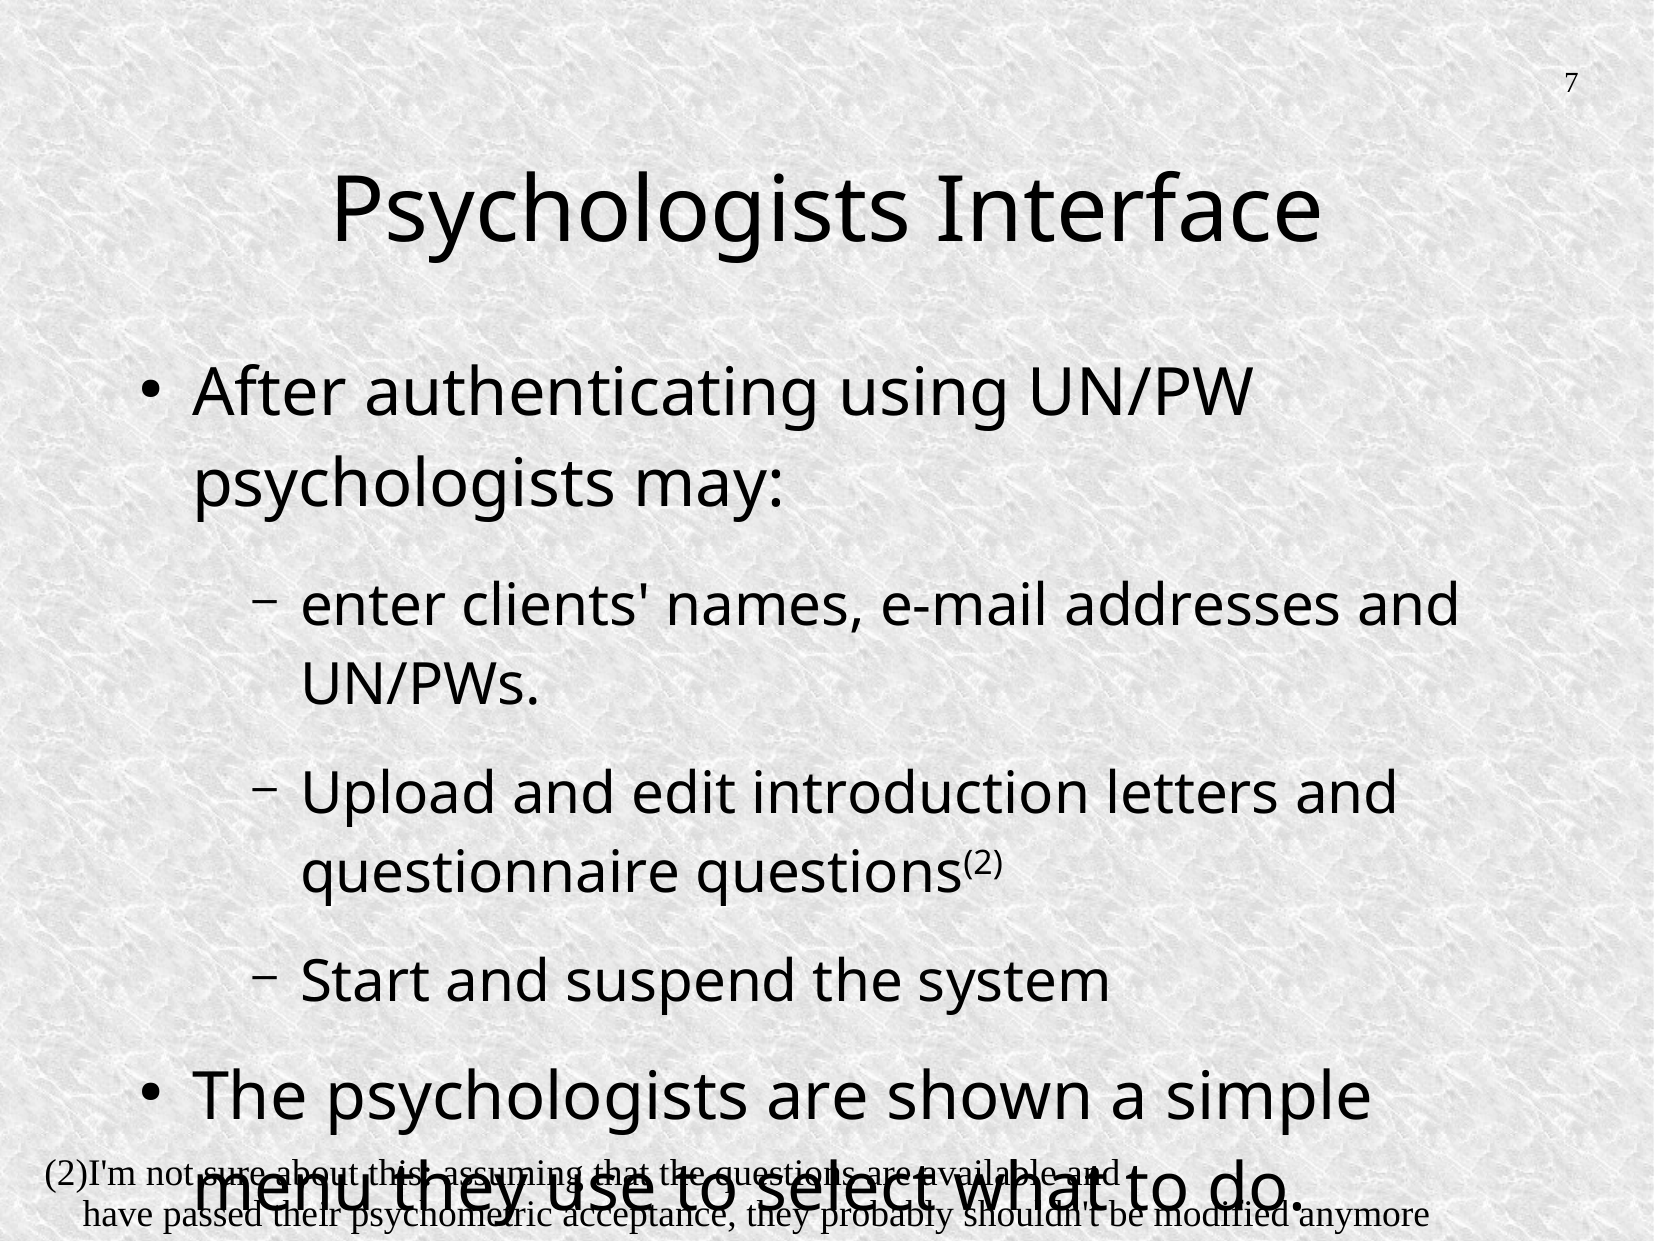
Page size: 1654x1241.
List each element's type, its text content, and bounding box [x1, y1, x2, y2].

text_box (2)I'm not sure about this: assuming that the questions are available and have passed their psychometric acceptance, they probably shouldn't be modified anymore [38, 1145, 1438, 1241]
picture [0, 0, 1654, 1241]
list After authenticating using UN/PW psychologists may: enter clients' names, e-mail addresses and UN/PWs. Upload and edit introduction letters and questionnaire questions(2) Start and suspend the system The psychologists are shown a simple menu they use to select what to do. [121, 344, 1567, 1126]
title Psychologists Interface [121, 102, 1534, 310]
